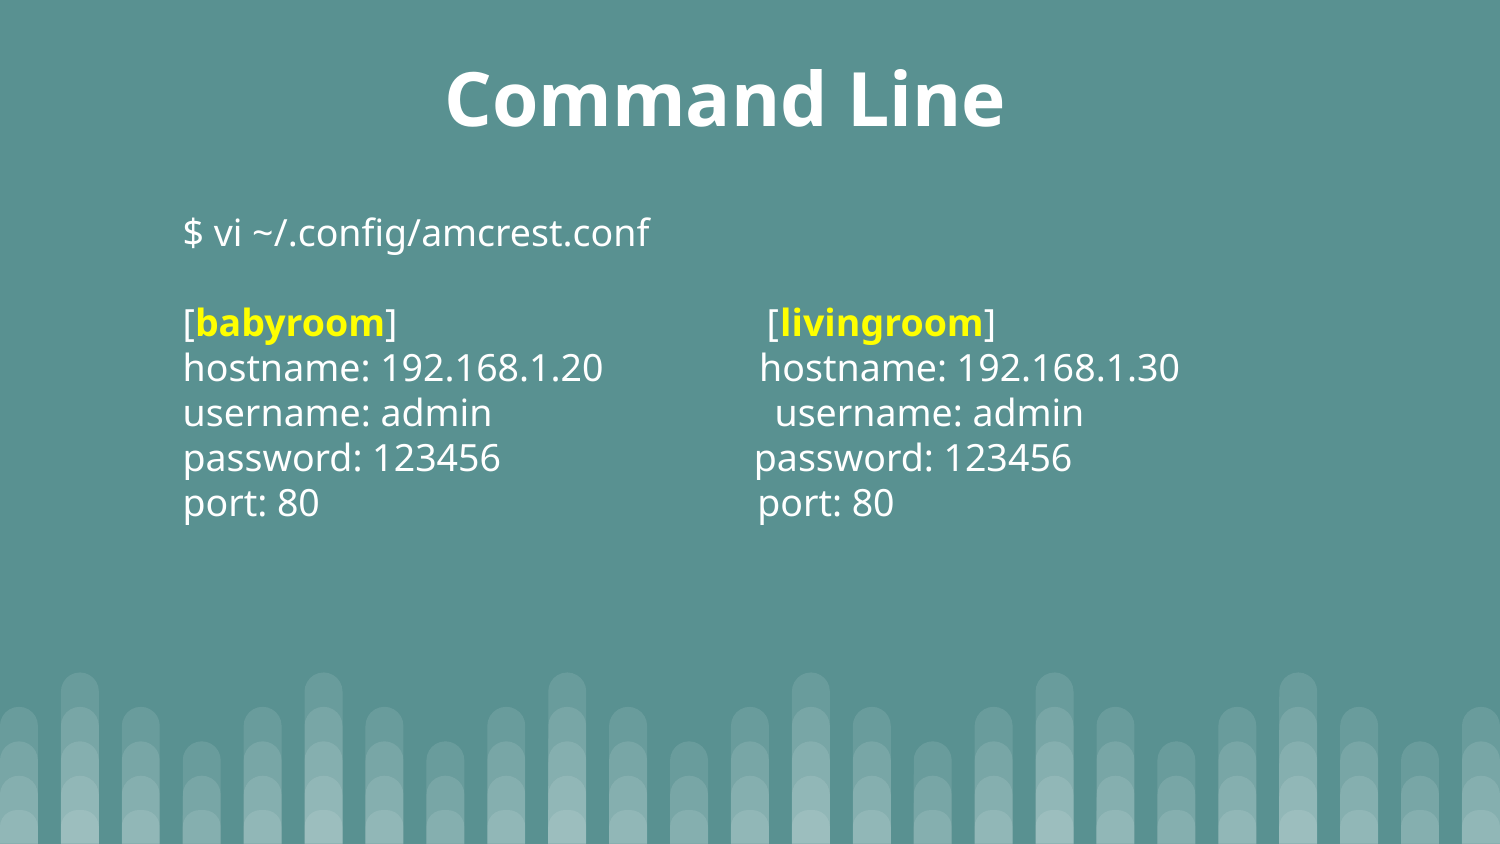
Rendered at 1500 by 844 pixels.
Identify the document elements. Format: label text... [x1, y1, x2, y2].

title Command Line [429, 15, 1198, 177]
list $ vi ~/.config/amcrest.conf [babyroom] [livingroom] hostname: 192.168.1.20 hostname: 192.168.1.30 username: admin username: admin password: 123456 password: 123456 port: 80 port: 80 [167, 194, 1460, 605]
